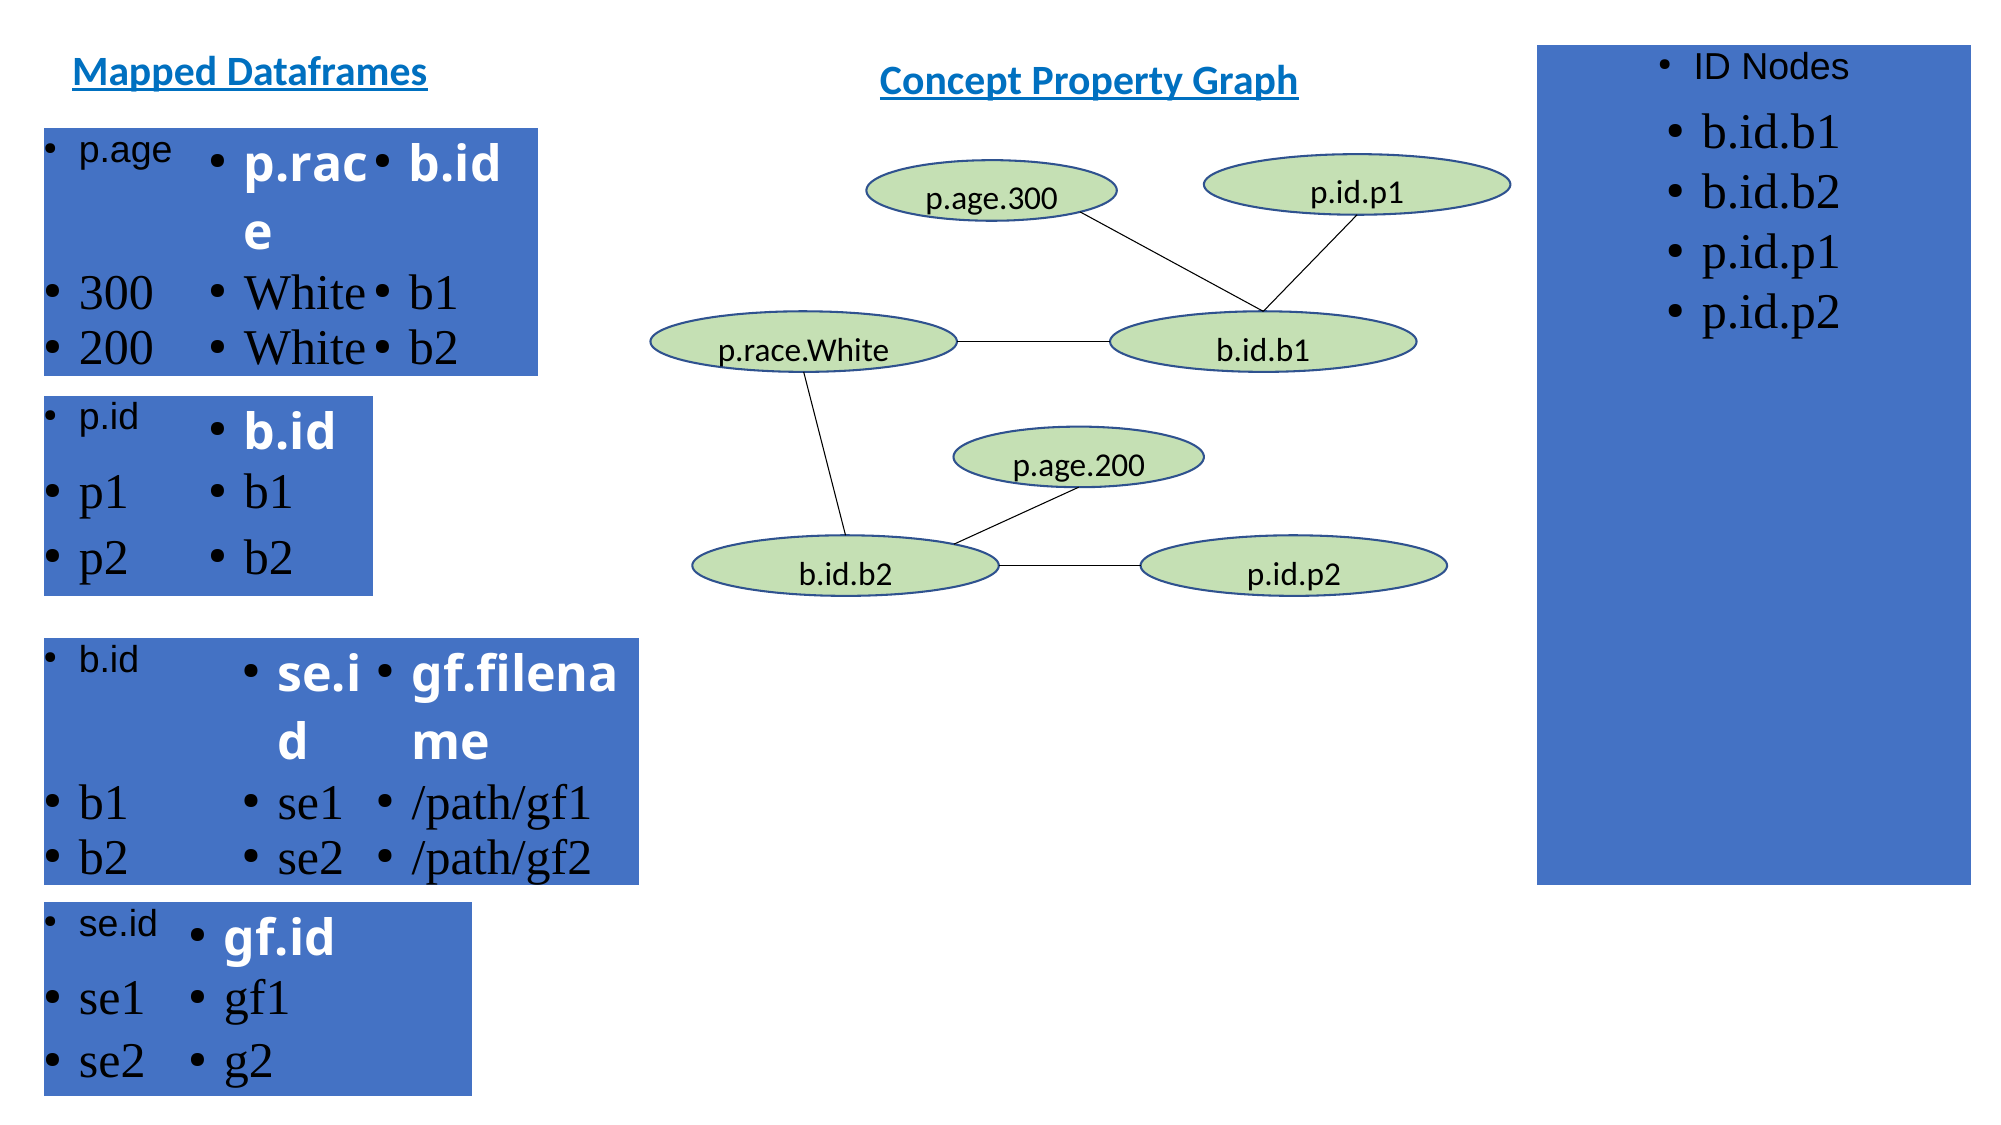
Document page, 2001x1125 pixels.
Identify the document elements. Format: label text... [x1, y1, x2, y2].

text_box p.id.p1 [1203, 154, 1511, 215]
text_box p.age.300 [866, 160, 1117, 221]
text_box Mapped Dataframes [57, 36, 446, 102]
table_cell p.id.p2 [1537, 285, 1971, 345]
text_box p.age.200 [953, 426, 1204, 488]
table_cell b1 [209, 464, 373, 530]
table_header p.id [44, 396, 209, 464]
table_cell se2 [242, 830, 376, 885]
table_cell [1537, 465, 1971, 525]
table_header se.id [242, 638, 376, 775]
table_cell 200 [44, 320, 209, 376]
text_box p.race.White [650, 311, 957, 372]
table_cell se1 [44, 970, 189, 1033]
table_cell [1537, 405, 1971, 465]
table_cell p1 [44, 464, 209, 530]
table_header se.id [44, 902, 189, 970]
table_cell White [209, 265, 373, 320]
table_header gf.filename [376, 638, 639, 775]
table_cell [1537, 825, 1971, 885]
table_cell p2 [44, 530, 209, 596]
table_cell b1 [44, 775, 242, 830]
table_cell [1537, 525, 1971, 585]
text_box b.id.b2 [692, 535, 999, 596]
table_cell b2 [44, 830, 242, 885]
table_header b.id [44, 638, 242, 775]
table_cell [1537, 645, 1971, 705]
table_cell /path/gf1 [433, 798, 444, 818]
table_header p.age [44, 128, 209, 265]
table_cell [1537, 765, 1971, 825]
table_cell /path/gf2 [376, 830, 639, 885]
table_cell [1537, 585, 1971, 645]
table_cell [1537, 705, 1971, 765]
table_cell se2 [44, 1033, 189, 1096]
table_header p.race [209, 128, 373, 265]
table_cell g2 [189, 1033, 472, 1096]
text_box p.id.p2 [1140, 535, 1448, 596]
table_cell White [209, 320, 373, 376]
table_cell b1 [373, 265, 538, 320]
table_header b.id [373, 128, 538, 265]
text_box Concept Property Graph [865, 45, 1318, 111]
table_cell b.id.b2 [1537, 165, 1971, 225]
table_cell b.id.b1 [1537, 105, 1971, 165]
table_cell /path/gf2 [433, 853, 444, 873]
table_header b.id [209, 396, 373, 464]
table_cell b2 [209, 530, 373, 596]
table_cell 300 [44, 265, 209, 320]
table_cell [1537, 345, 1971, 405]
table_cell p.id.p1 [1537, 225, 1971, 285]
table_cell /path/gf1 [376, 775, 639, 830]
table_header ID Nodes [1537, 45, 1971, 105]
table_header gf.id [189, 902, 472, 970]
table_cell b2 [373, 320, 538, 376]
table_cell gf1 [189, 970, 472, 1033]
table_cell se1 [242, 775, 376, 830]
text_box b.id.b1 [1110, 311, 1417, 372]
